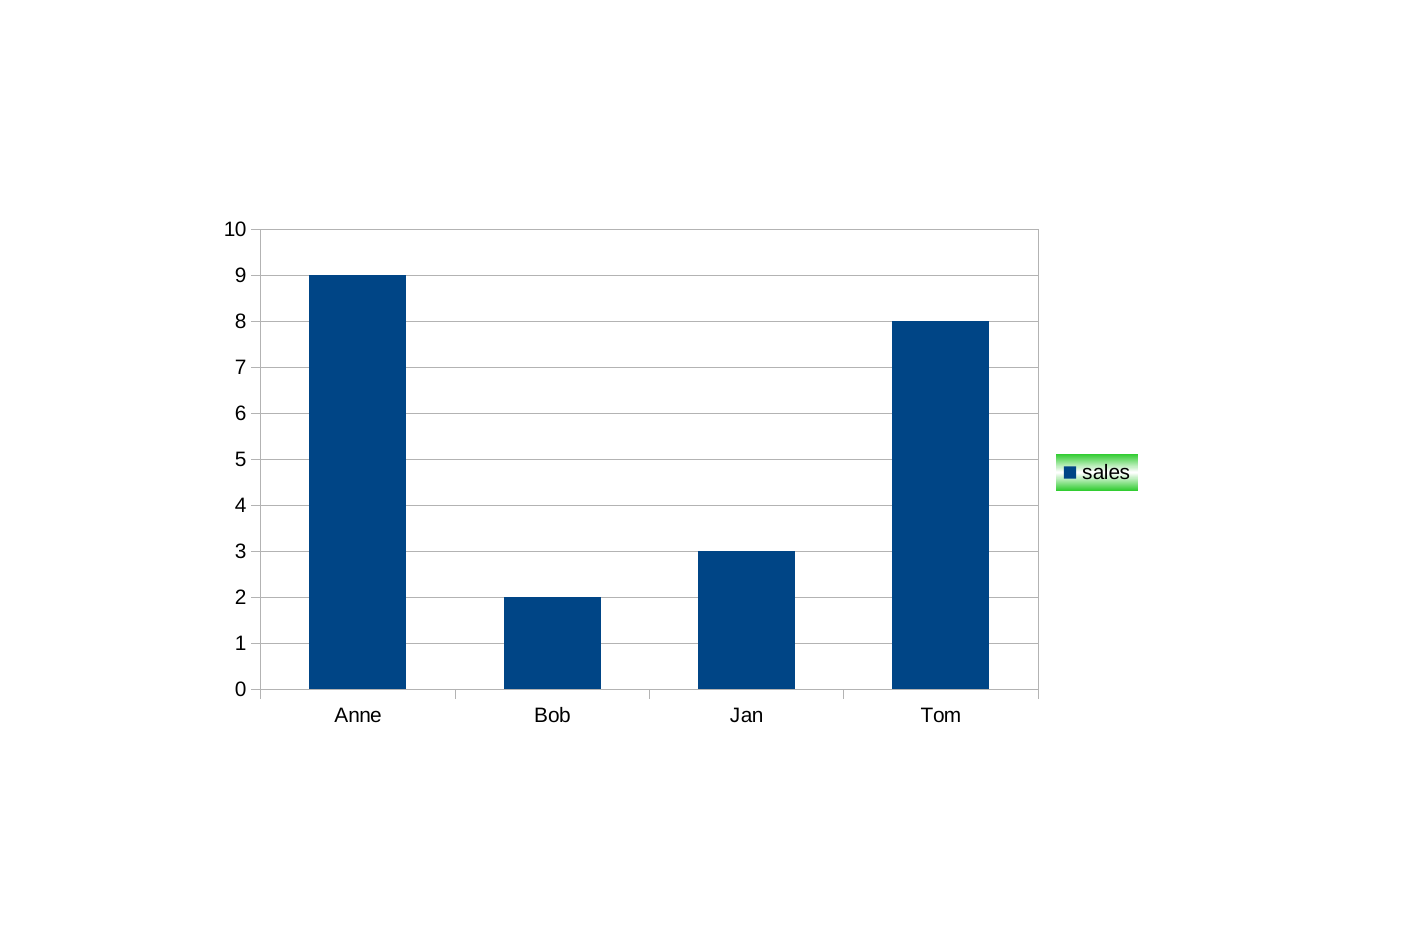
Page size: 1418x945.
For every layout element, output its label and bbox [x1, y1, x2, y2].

chart [205, 206, 1150, 739]
